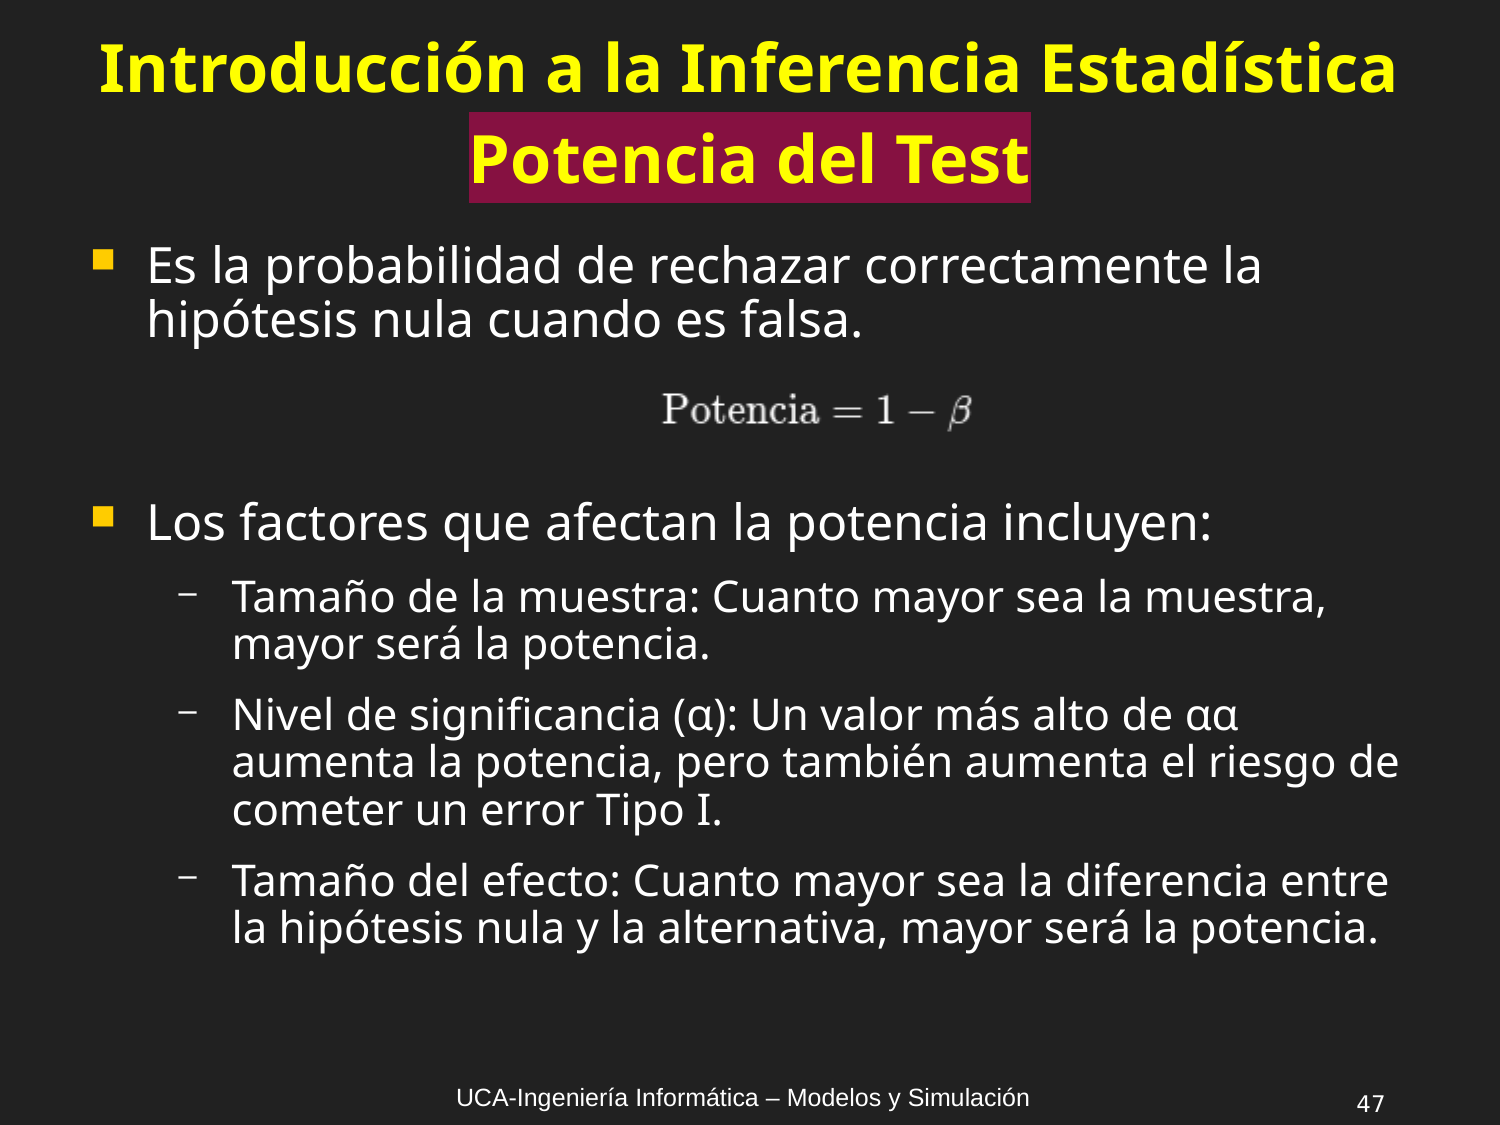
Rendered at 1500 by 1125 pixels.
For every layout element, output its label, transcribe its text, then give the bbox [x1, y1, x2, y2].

picture [646, 374, 1013, 456]
list Es la probabilidad de rechazar correctamente la hipótesis nula cuando es falsa. Los factores que afectan la potencia incluyen: Tamaño de la muestra: Cuanto mayor sea la muestra, mayor será la potencia. Nivel de significancia (α): Un valor más alto de αα aumenta la potencia, pero también aumenta el riesgo de cometer un error Tipo I. Tamaño del efecto: Cuanto mayor sea la diferencia entre la hipótesis nula y la alternativa, mayor será la potencia. [75, 232, 1425, 1051]
title Introducción a la Inferencia Estadística Potencia del Test [75, 37, 1426, 188]
